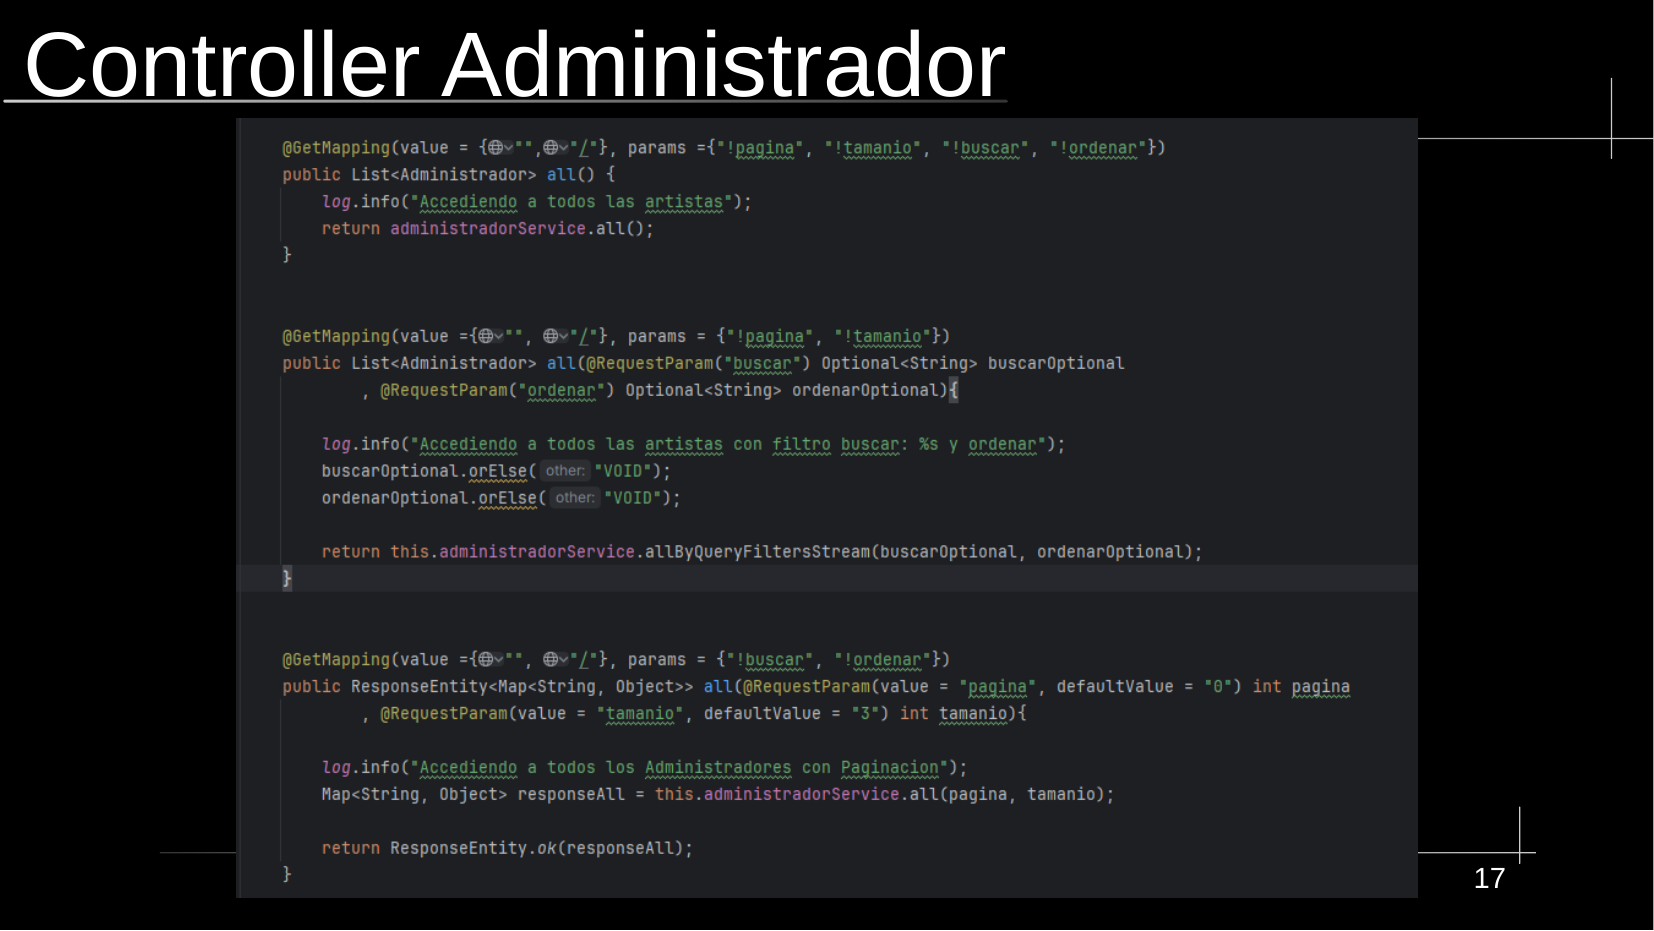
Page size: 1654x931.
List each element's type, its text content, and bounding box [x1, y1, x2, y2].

title Controller Administrador [23, 11, 1589, 119]
picture [236, 118, 1418, 898]
